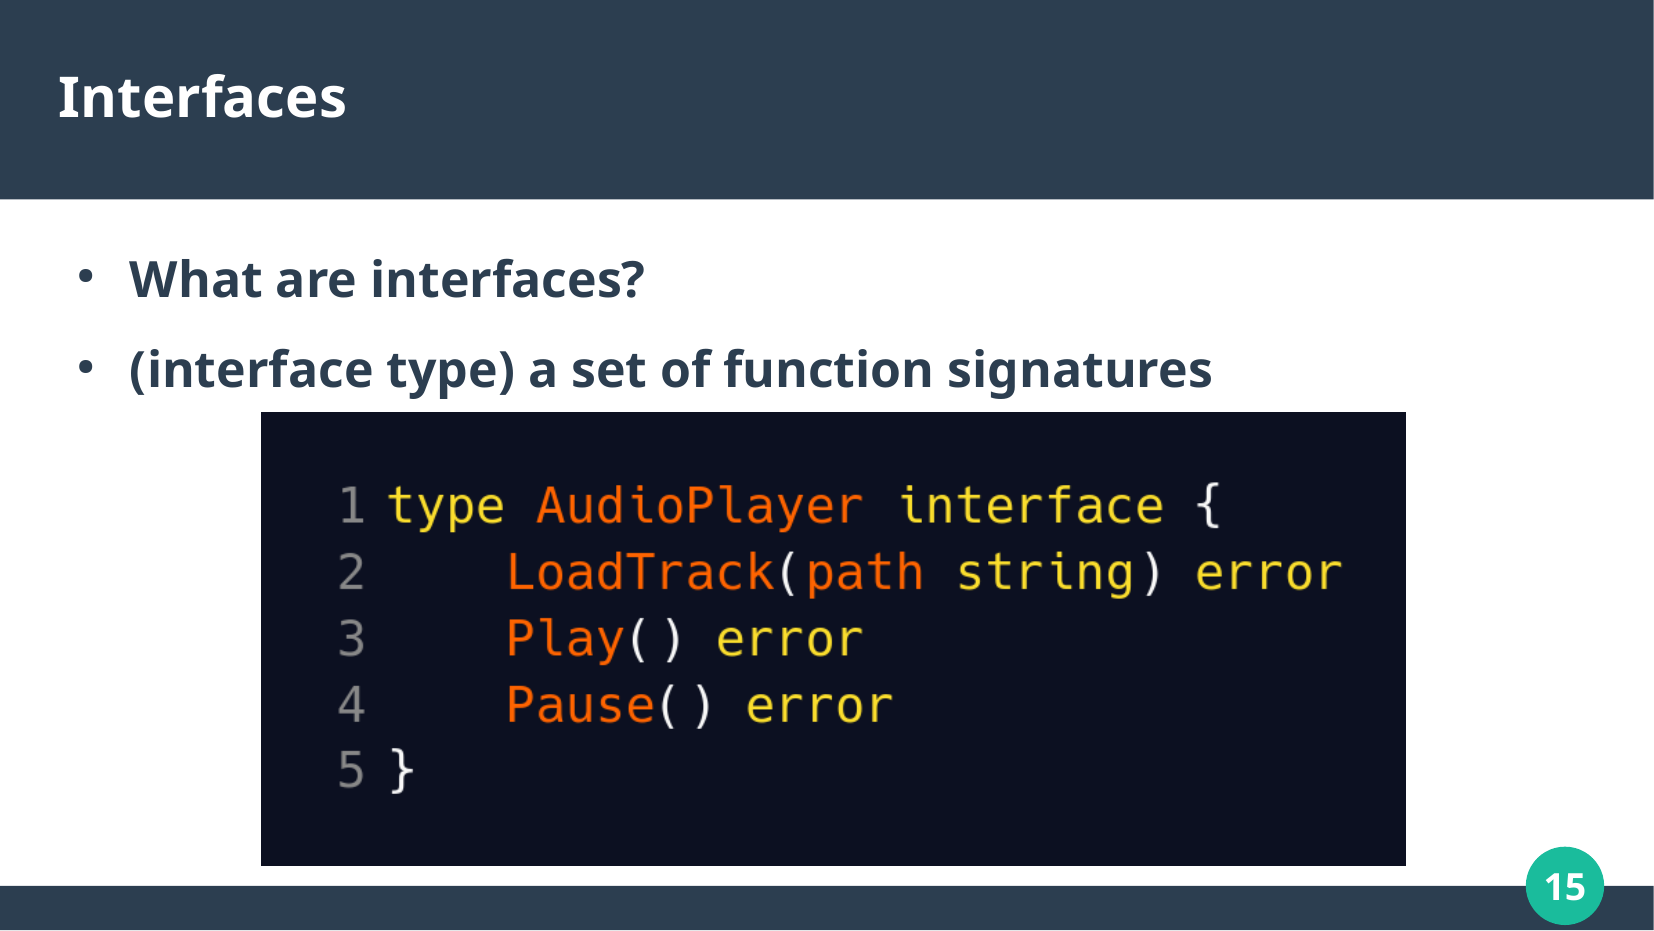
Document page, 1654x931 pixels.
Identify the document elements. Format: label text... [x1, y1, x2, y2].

list What are interfaces? (interface type) a set of function signatures [59, 243, 1595, 451]
title Interfaces [59, 37, 1595, 155]
picture [261, 412, 1406, 866]
